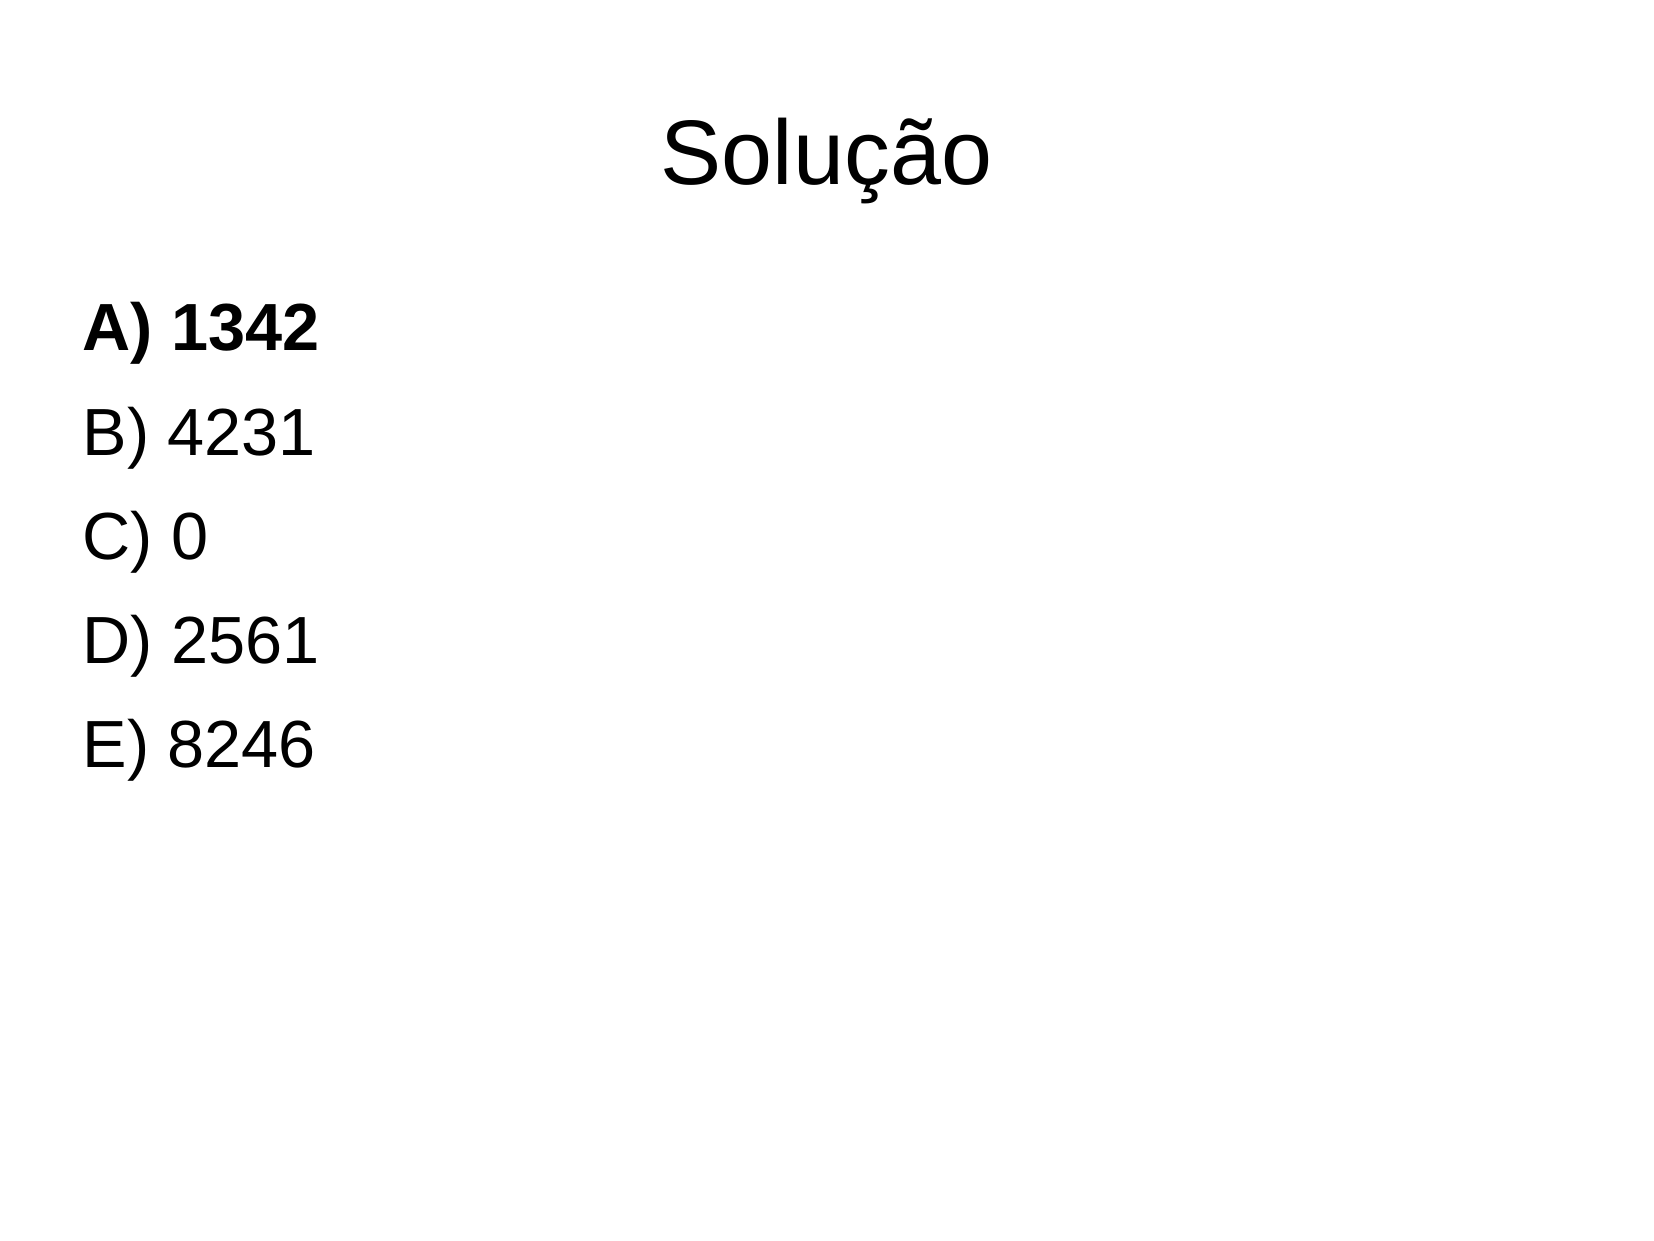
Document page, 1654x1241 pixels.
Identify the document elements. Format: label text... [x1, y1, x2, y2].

title Solução [82, 49, 1571, 257]
list A) 1342 B) ­4231 C) 0 D) 2561 E) ­8246 [82, 290, 1571, 1109]
